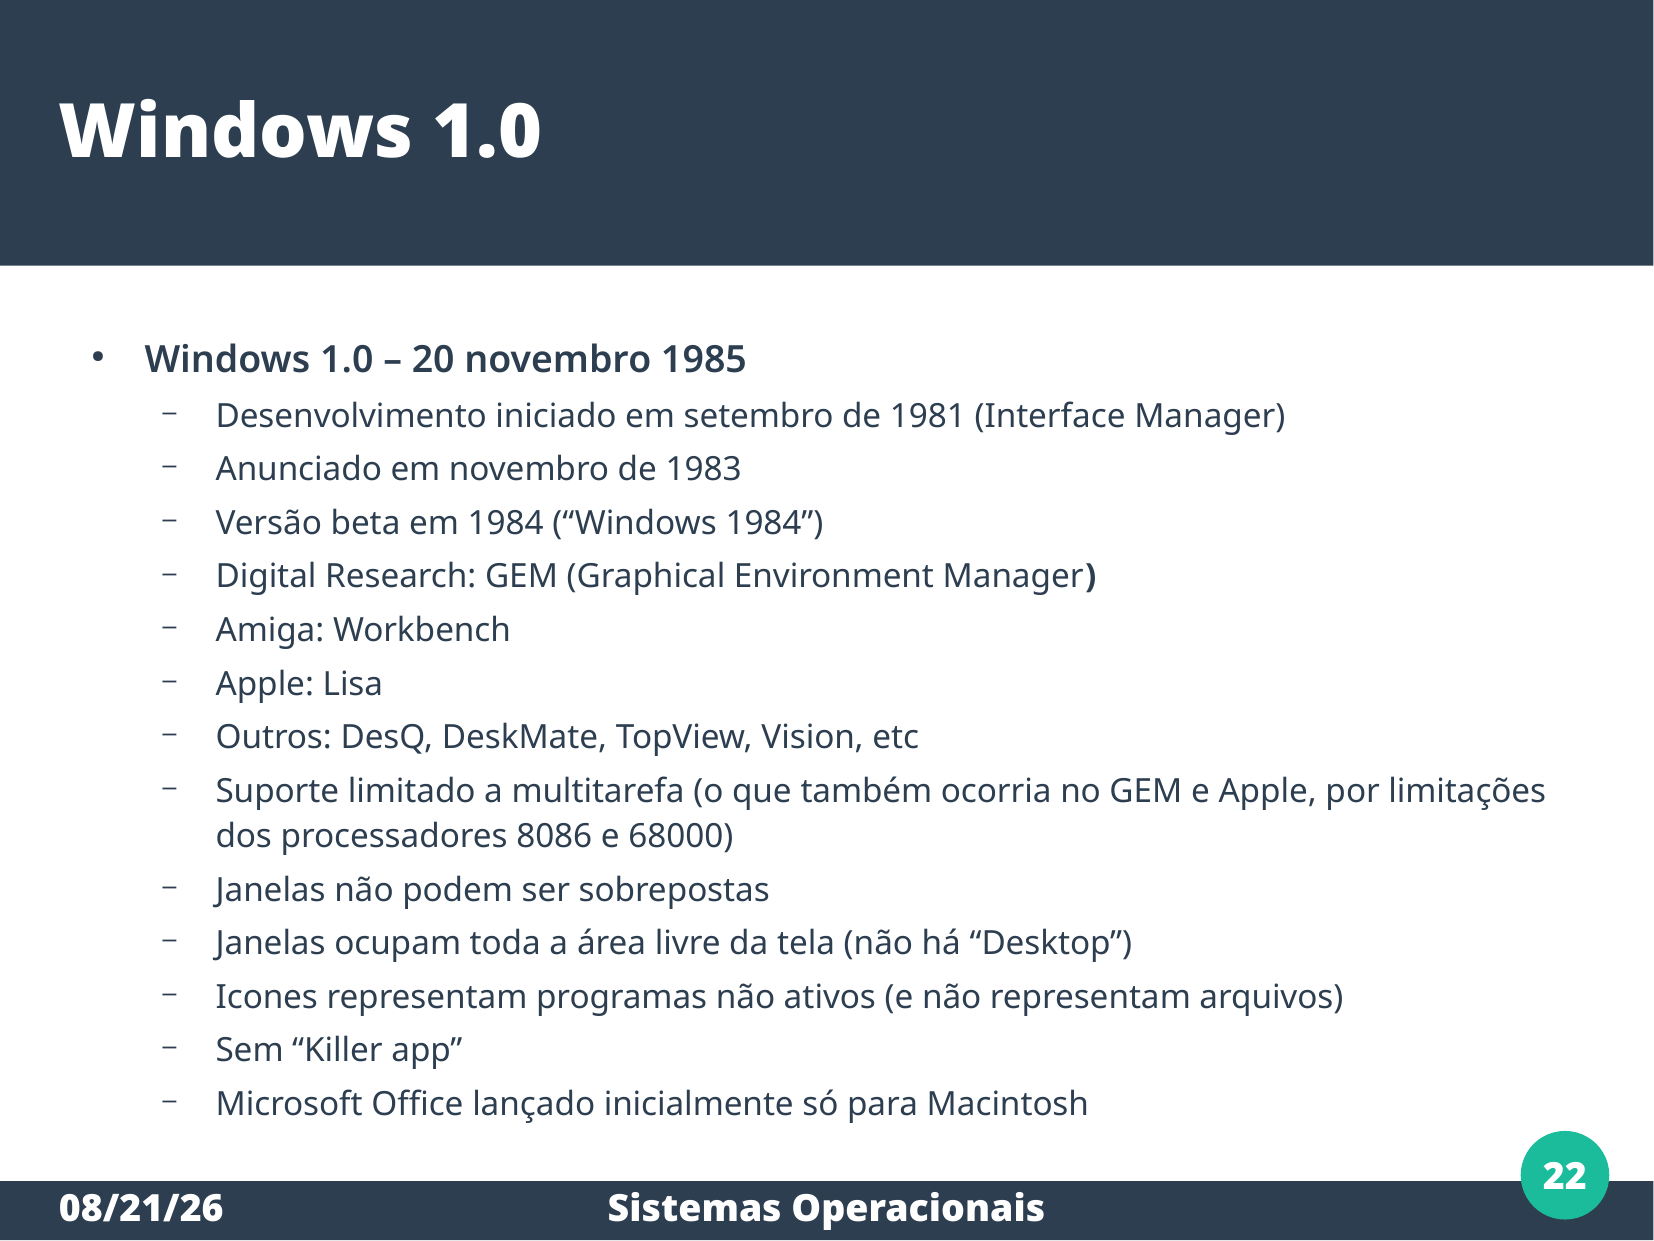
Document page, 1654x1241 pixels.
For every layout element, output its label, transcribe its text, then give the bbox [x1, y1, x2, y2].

list Windows 1.0 – 20 novembro 1985 Desenvolvimento iniciado em setembro de 1981 (Interface Manager) Anunciado em novembro de 1983 Versão beta em 1984 (“Windows 1984”) Digital Research: GEM (Graphical Environment Manager) Amiga: Workbench Apple: Lisa Outros: DesQ, DeskMate, TopView, Vision, etc Suporte limitado a multitarefa (o que também ocorria no GEM e Apple, por limitações dos processadores 8086 e 68000) Janelas não podem ser sobrepostas Janelas ocupam toda a área livre da tela (não há “Desktop”) Icones representam programas não ativos (e não representam arquivos) Sem “Killer app” Microsoft Office lançado inicialmente só para Macintosh [59, 324, 1595, 1152]
title Windows 1.0 [59, 49, 1595, 207]
